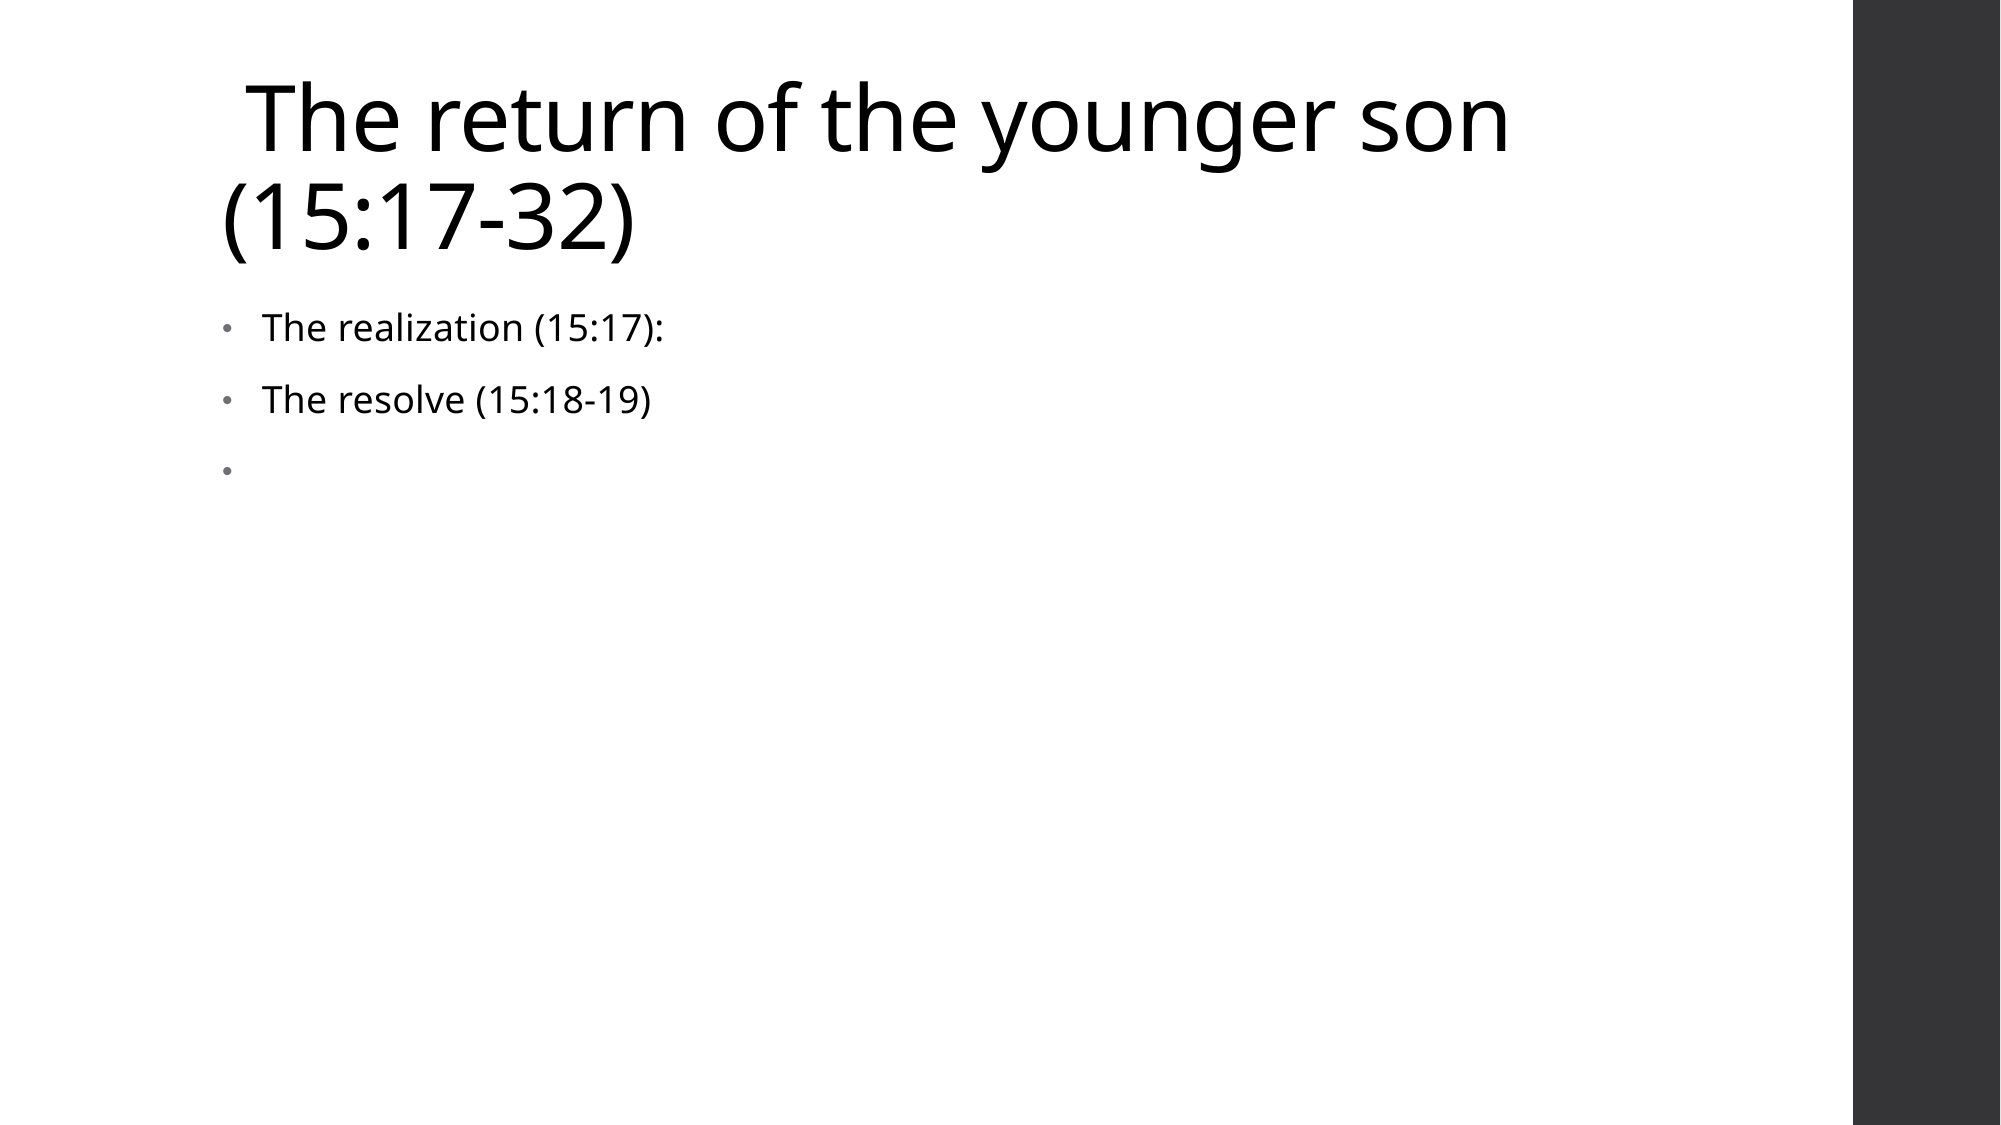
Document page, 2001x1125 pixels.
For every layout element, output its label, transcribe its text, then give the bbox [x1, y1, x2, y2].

list The realization (15:17): The resolve (15:18-19) [206, 299, 1617, 1014]
title The return of the younger son (15:17-32) [206, 60, 1797, 278]
